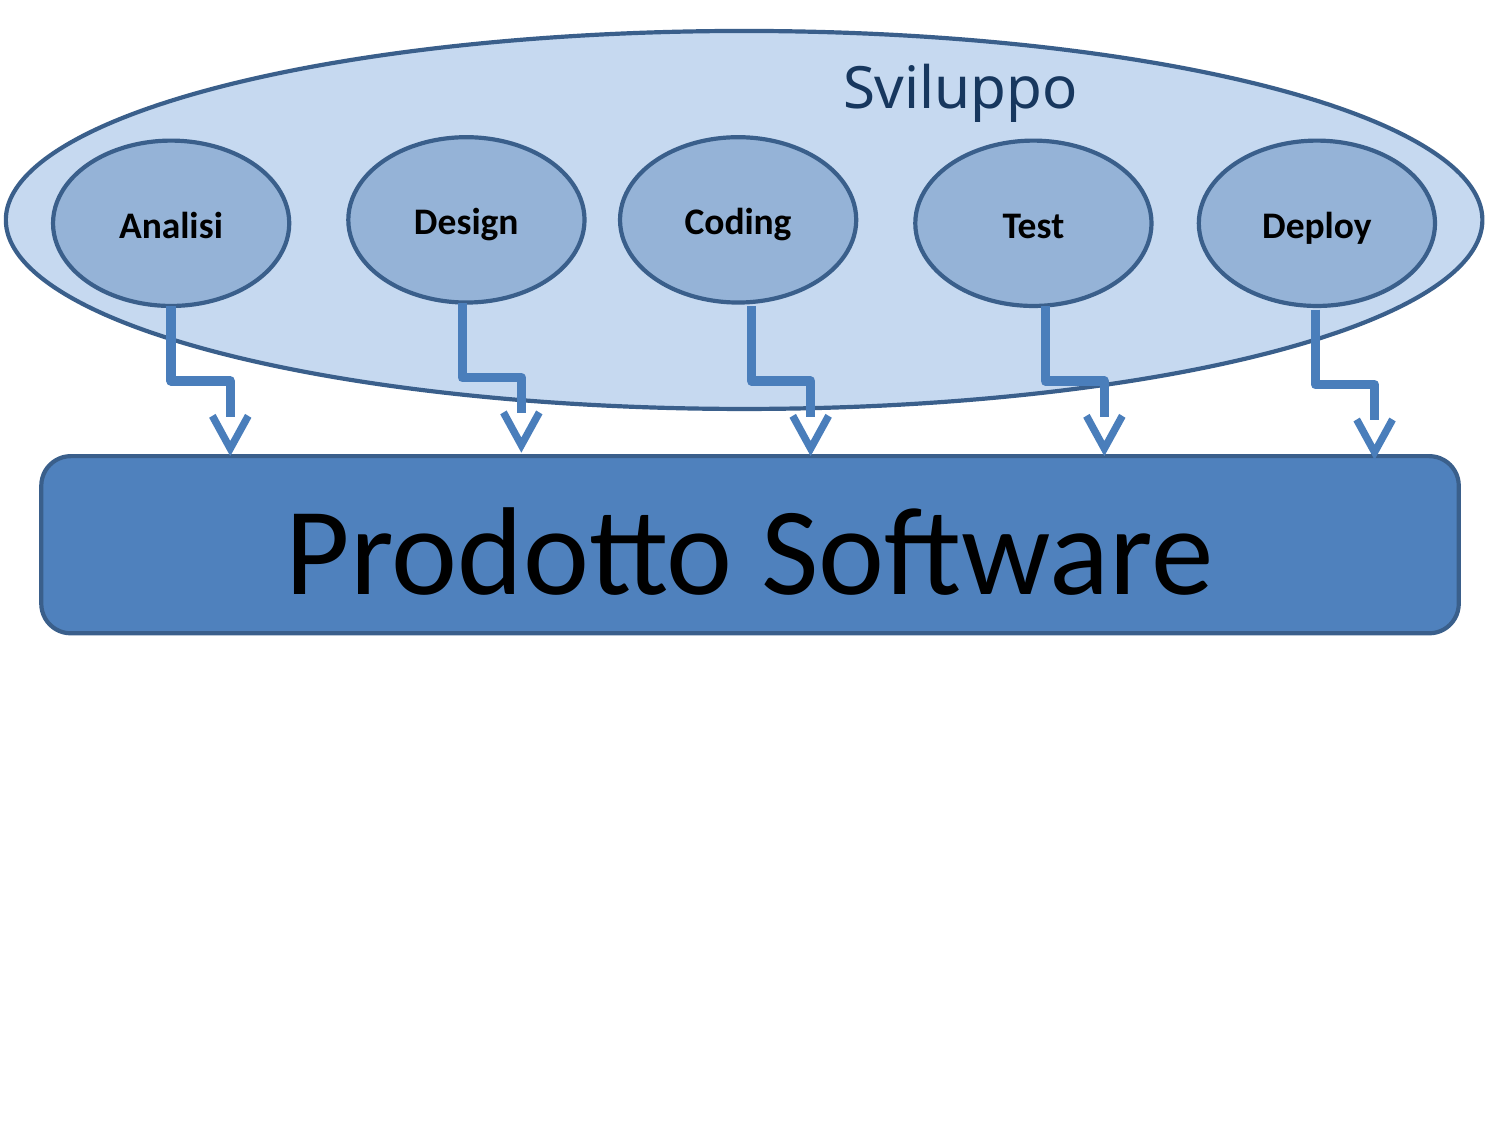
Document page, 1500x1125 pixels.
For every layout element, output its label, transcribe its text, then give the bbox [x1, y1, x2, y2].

text_box Test [915, 140, 1152, 306]
text_box Coding [620, 137, 857, 303]
text_box Design [348, 137, 585, 303]
text_box Deploy [1198, 140, 1436, 306]
text_box Prodotto Software [41, 456, 1459, 634]
text_box [5, 30, 1483, 409]
text_box Analisi [53, 140, 290, 306]
text_box Sviluppo [828, 42, 1105, 128]
